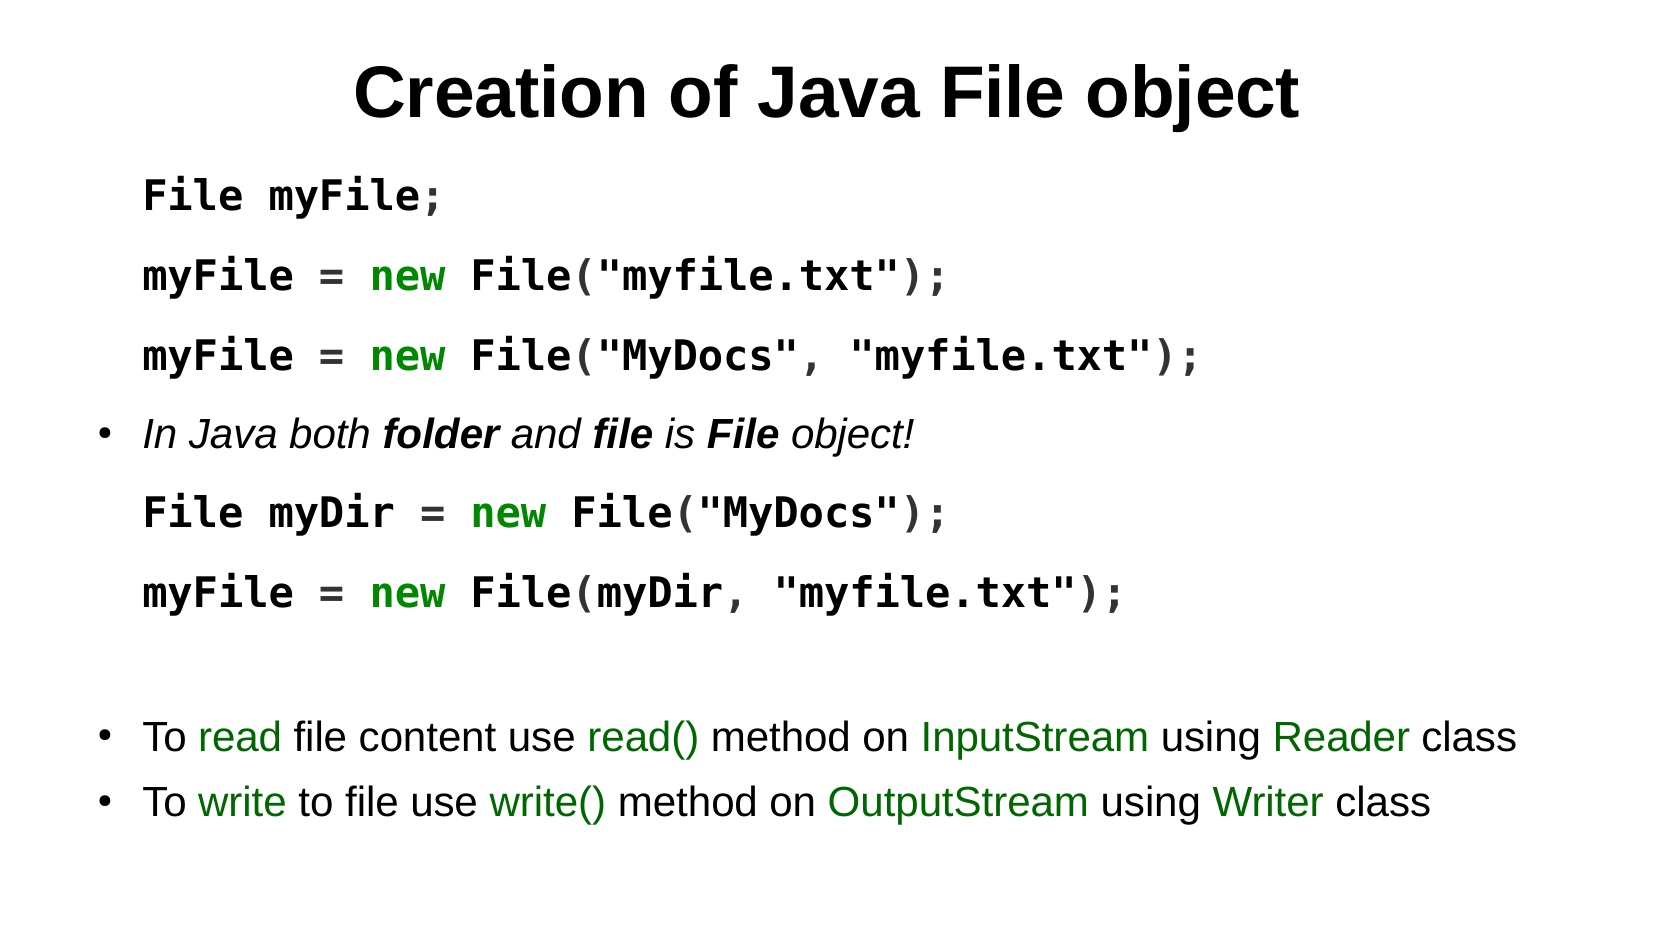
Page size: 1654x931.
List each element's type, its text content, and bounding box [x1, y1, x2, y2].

list File myFile; myFile = new File("myfile.txt"); myFile = new File("MyDocs", "myfile.txt"); In Java both folder and file is File object! File myDir = new File("MyDocs"); myFile = new File(myDir, "myfile.txt"); To read file content use read() method on InputStream using Reader class To write to file use write() method on OutputStream using Writer class [82, 159, 1538, 877]
title Creation of Java File object [82, 37, 1571, 147]
